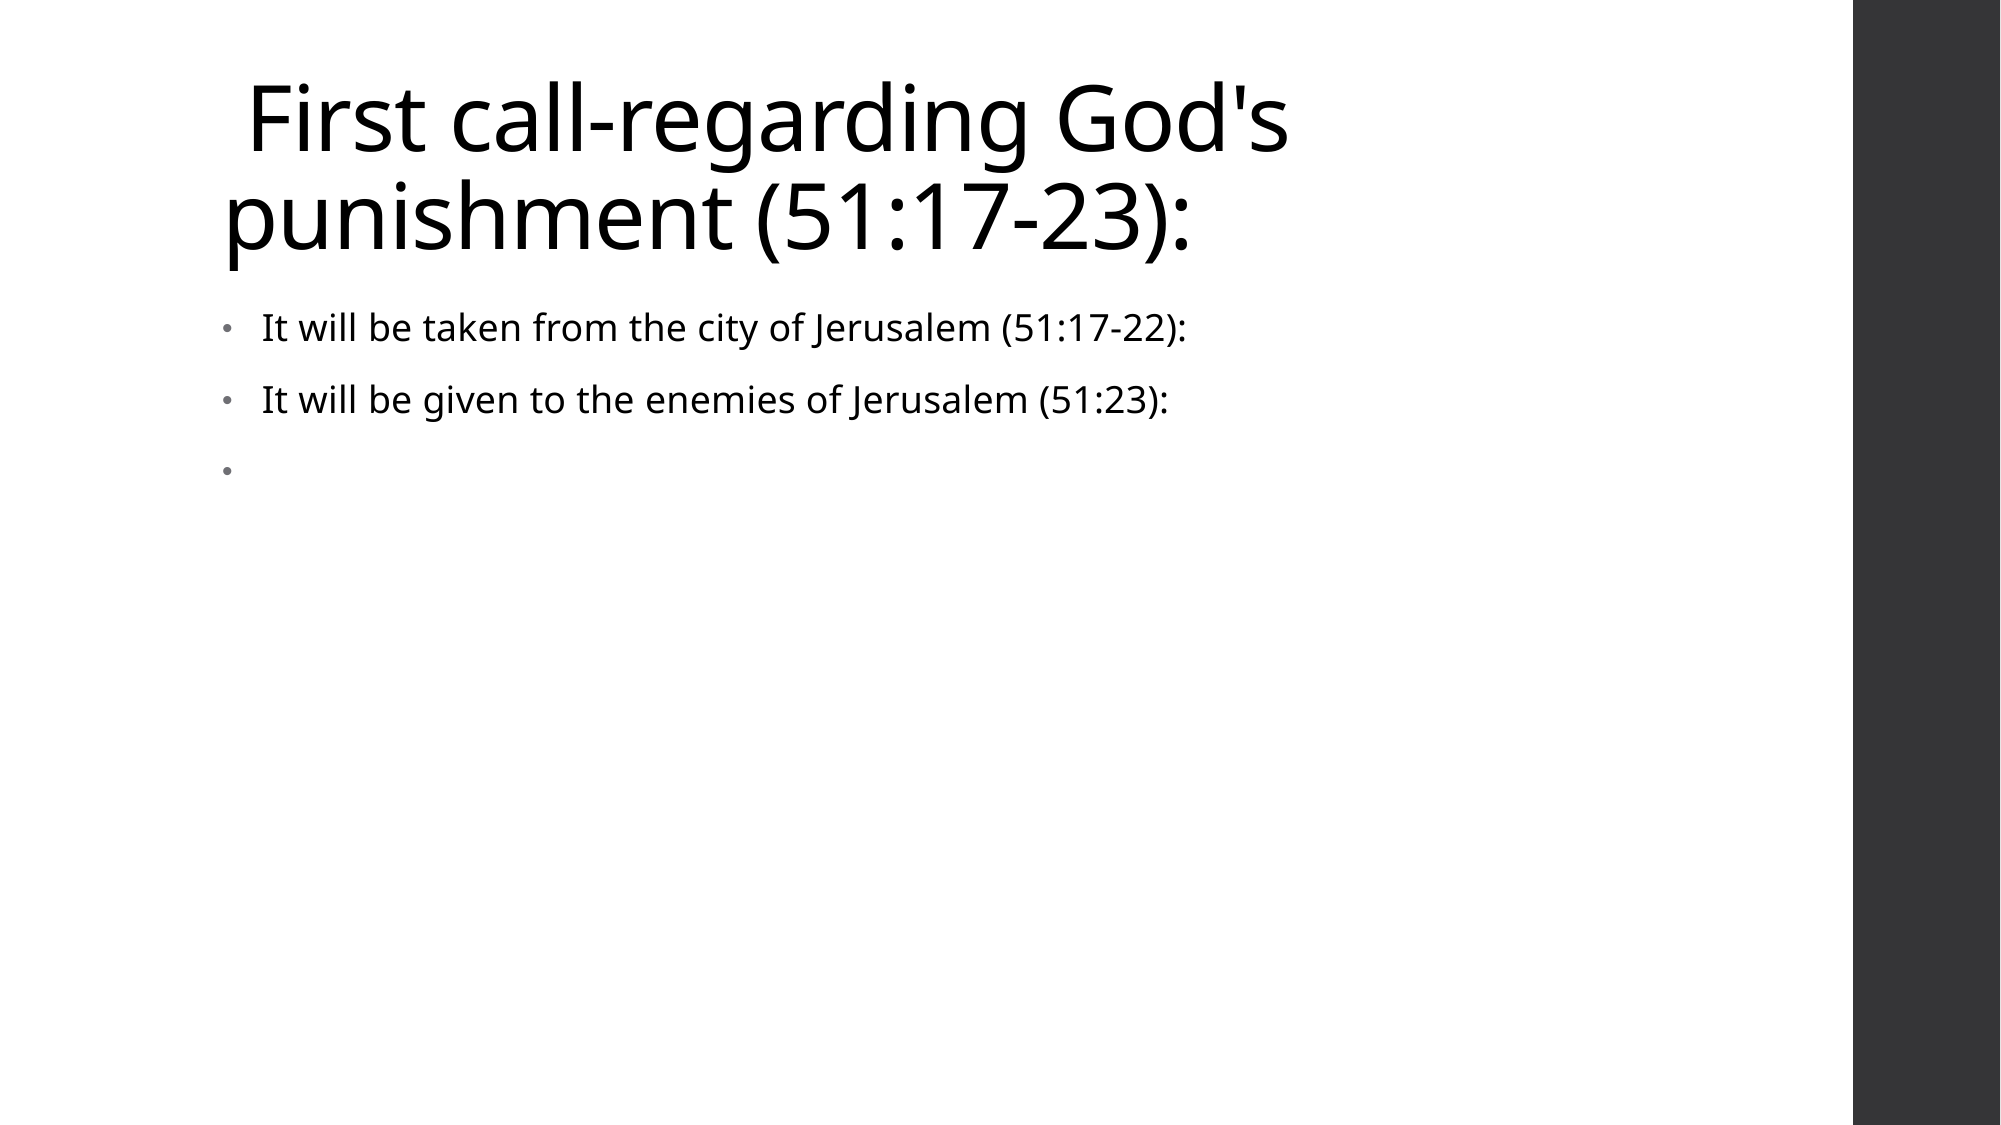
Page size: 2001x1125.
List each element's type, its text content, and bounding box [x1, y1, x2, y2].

title First call-regarding God's punishment (51:17-23): [206, 60, 1797, 278]
list It will be taken from the city of Jerusalem (51:17-22): It will be given to the enemies of Jerusalem (51:23): [206, 299, 1617, 1014]
